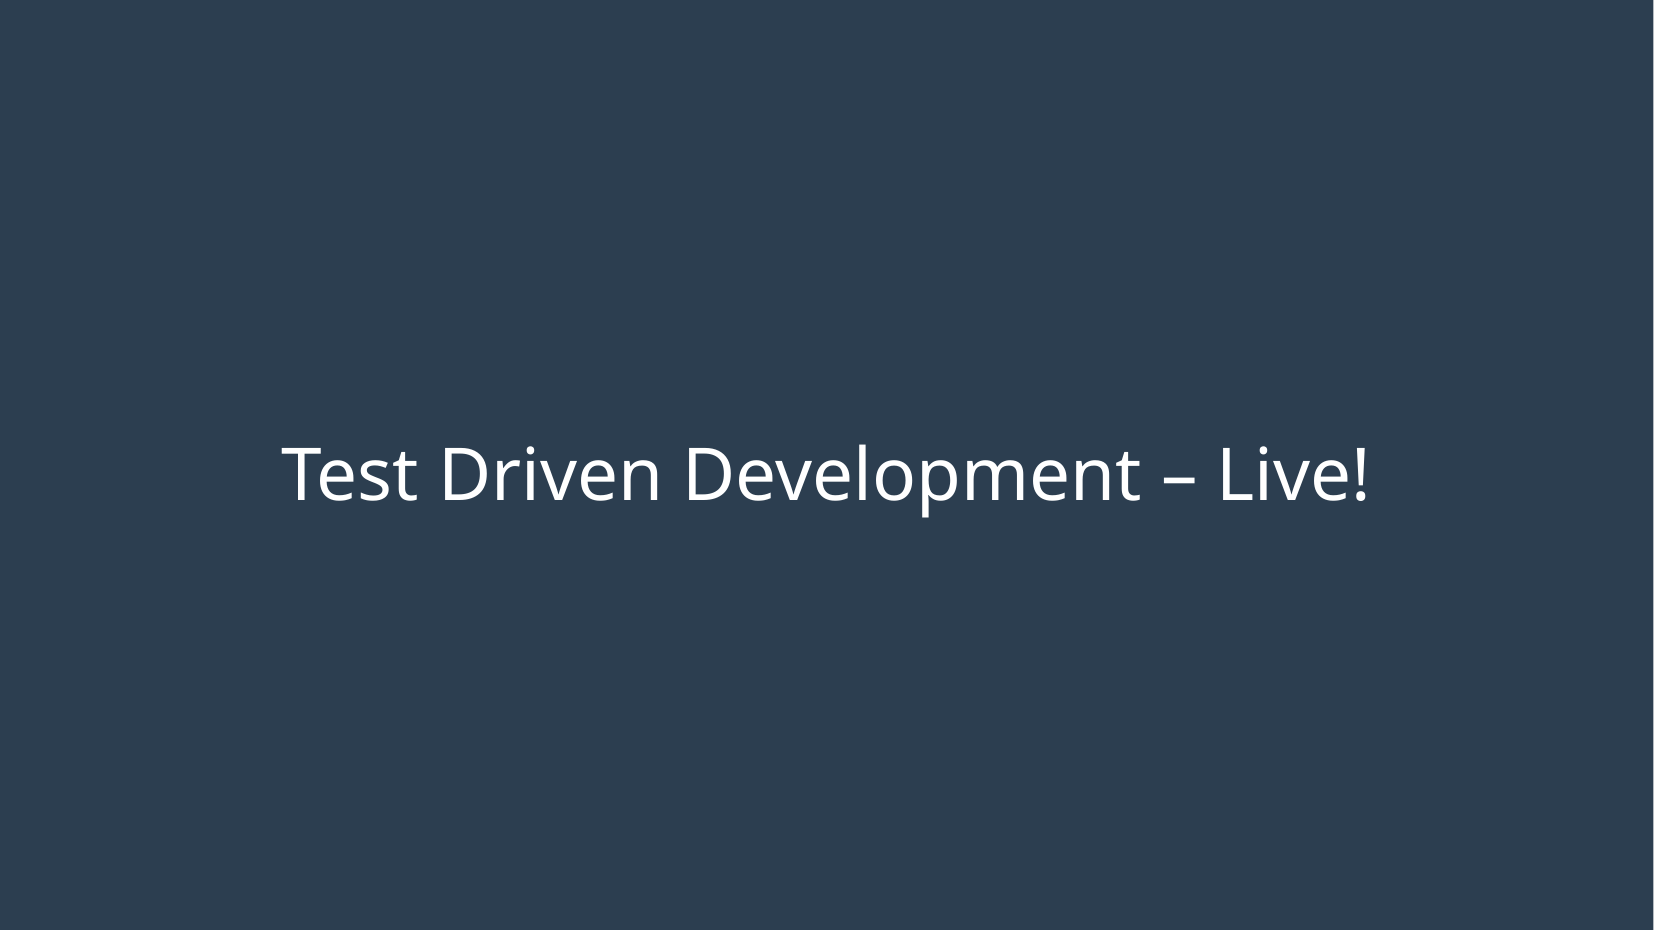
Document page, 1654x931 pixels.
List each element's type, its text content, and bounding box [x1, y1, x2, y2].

subtitle Test Driven Development – Live! [29, 29, 1625, 916]
